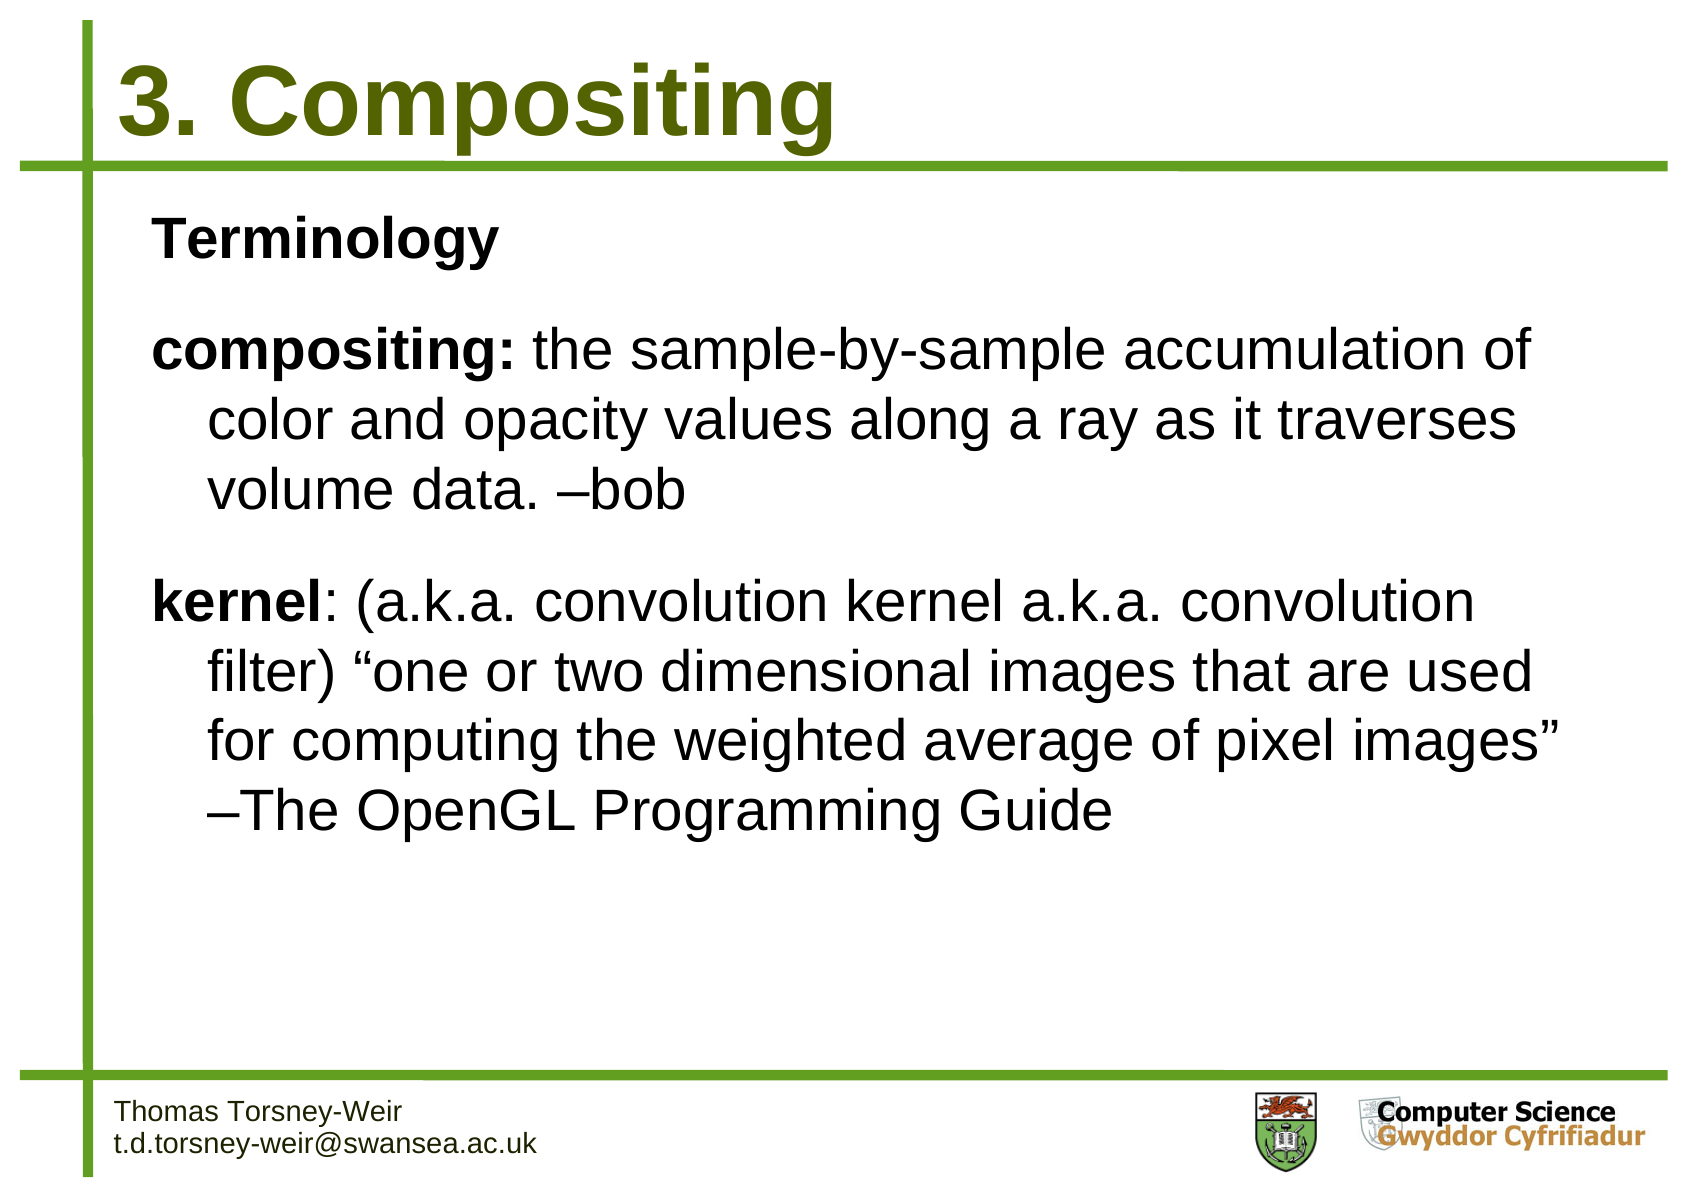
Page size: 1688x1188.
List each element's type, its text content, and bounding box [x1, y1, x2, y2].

title 3. Compositing [101, 29, 1666, 166]
list Terminology compositing: the sample-by-sample accumulation of color and opacity values along a ray as it traverses volume data. –bob kernel: (a.k.a. convolution kernel a.k.a. convolution filter) “one or two dimensional images that are used for computing the weighted average of pixel images” –The OpenGL Programming Guide [135, 192, 1612, 1043]
picture [1240, 1092, 1654, 1173]
